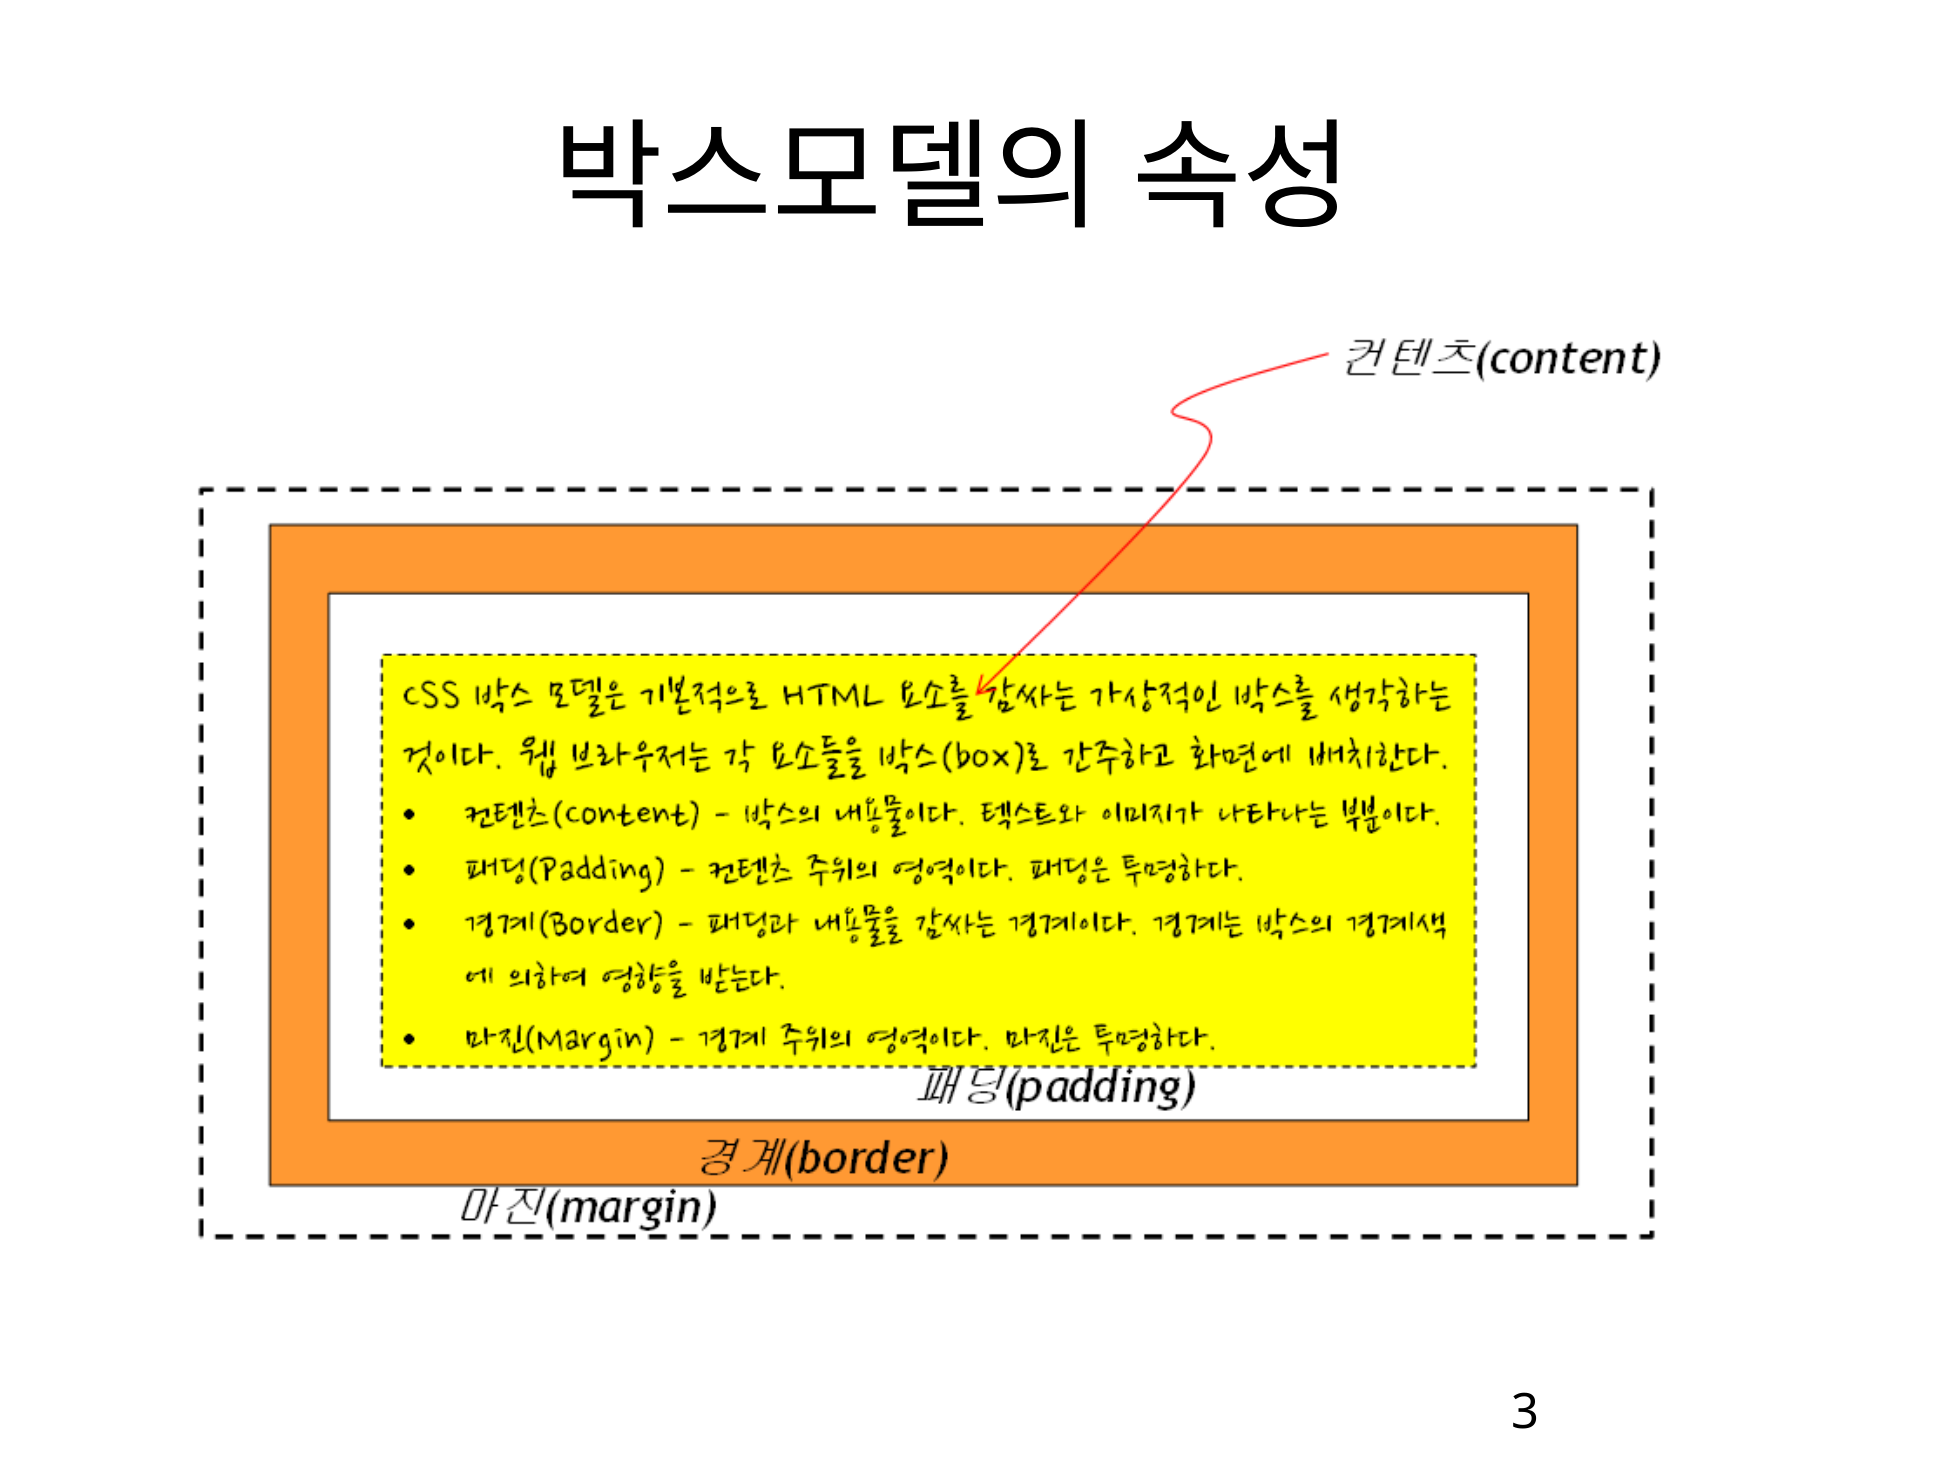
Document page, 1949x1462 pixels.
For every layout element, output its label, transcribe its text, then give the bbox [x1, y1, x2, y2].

slide_number <숫자> [1496, 1372, 1899, 1462]
title 박스모델의 속성 [156, 92, 1749, 255]
picture [176, 283, 1730, 1266]
